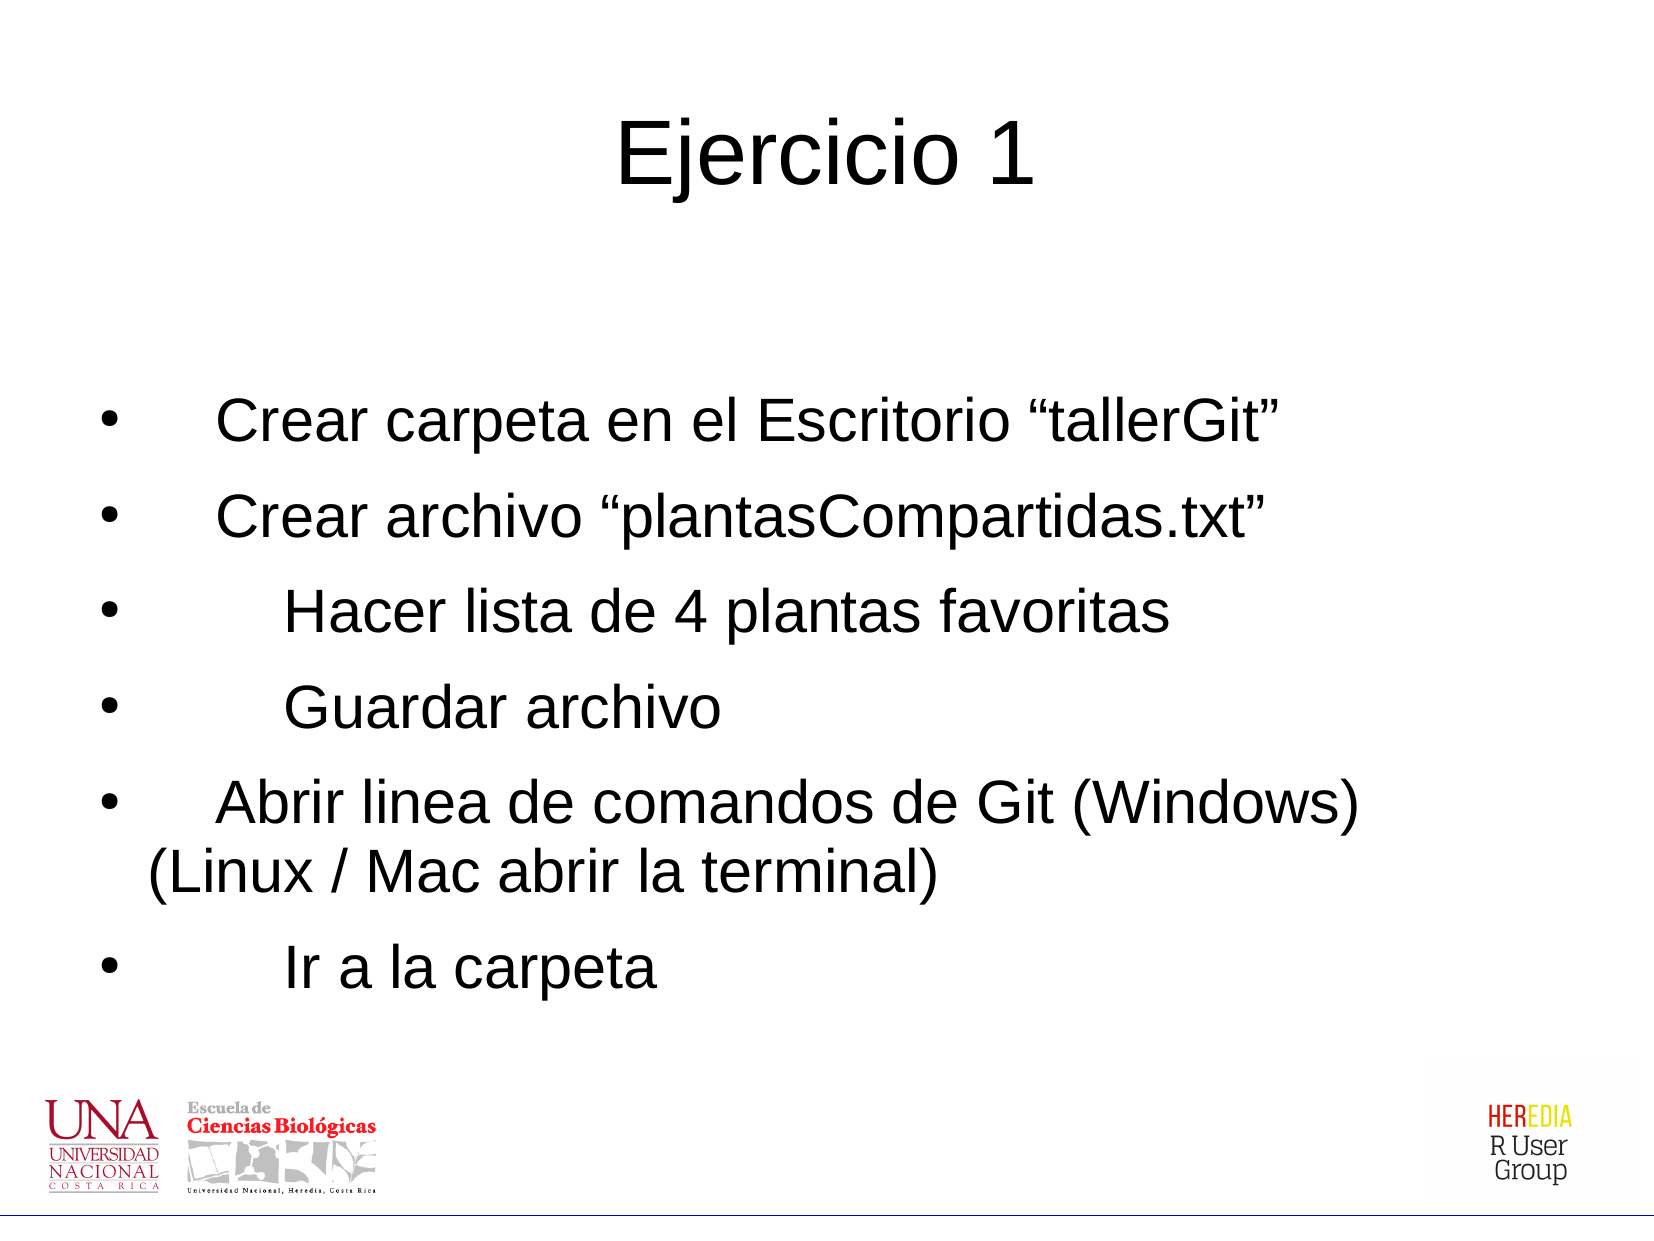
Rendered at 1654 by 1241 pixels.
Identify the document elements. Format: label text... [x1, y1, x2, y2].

picture [1425, 1057, 1636, 1215]
picture [45, 1099, 159, 1193]
picture [180, 1094, 382, 1201]
list Crear carpeta en el Escritorio “tallerGit” Crear archivo “plantasCompartidas.txt” Hacer lista de 4 plantas favoritas Guardar archivo Abrir linea de comandos de Git (Windows) (Linux / Mac abrir la terminal) Ir a la carpeta [82, 290, 1571, 1010]
title Ejercicio 1 [82, 49, 1571, 257]
